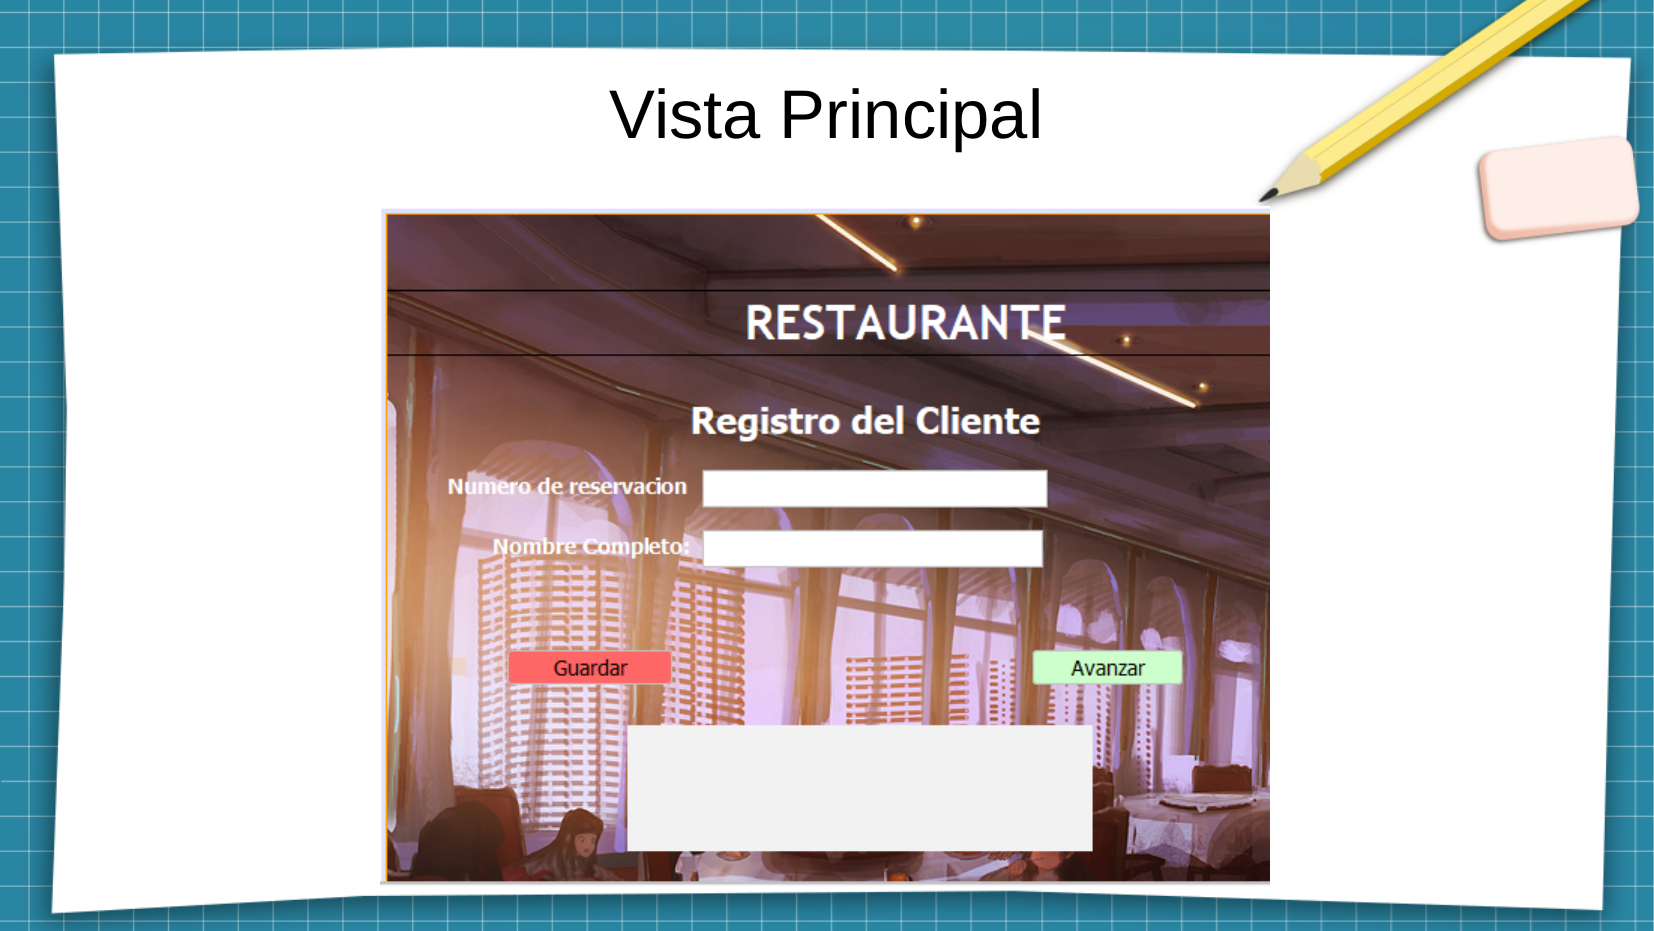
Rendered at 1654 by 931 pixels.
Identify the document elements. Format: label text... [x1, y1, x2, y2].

title Vista Principal [82, 37, 1571, 193]
picture [0, 0, 1654, 931]
